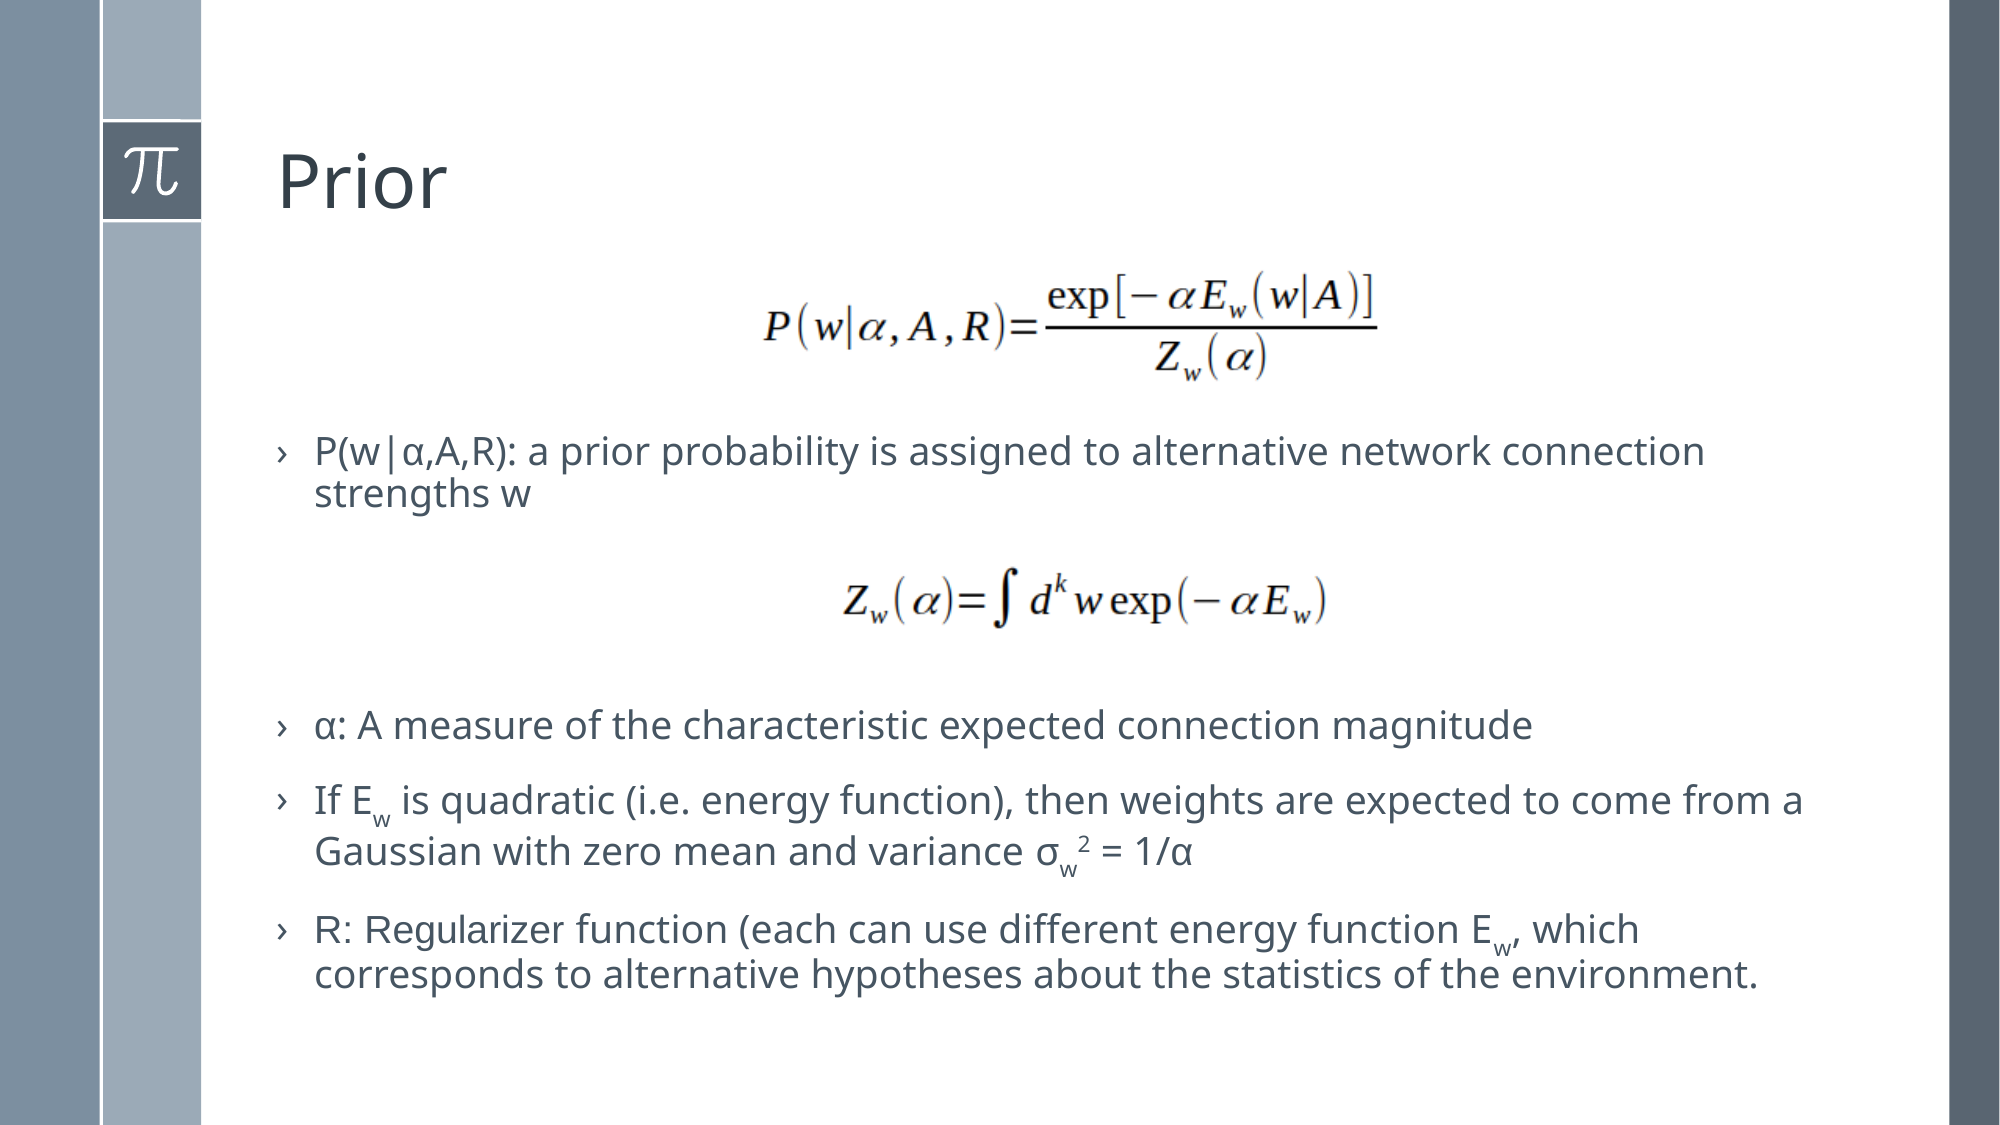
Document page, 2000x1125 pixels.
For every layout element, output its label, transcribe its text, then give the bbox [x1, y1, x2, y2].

text_box P(w|α,A,R): a prior probability is assigned to alternative network connection strengths w α: A measure of the characteristic expected connection magnitude If Ew is quadratic (i.e. energy function), then weights are expected to come from a Gaussian with zero mean and variance σw2 = 1/α R: Regularizer function (each can use different energy function Ew, which corresponds to alternative hypotheses about the statistics of the environment. [261, 262, 1845, 1013]
text_box Prior [261, 29, 1867, 233]
picture [725, 232, 1426, 419]
picture [809, 545, 1351, 661]
